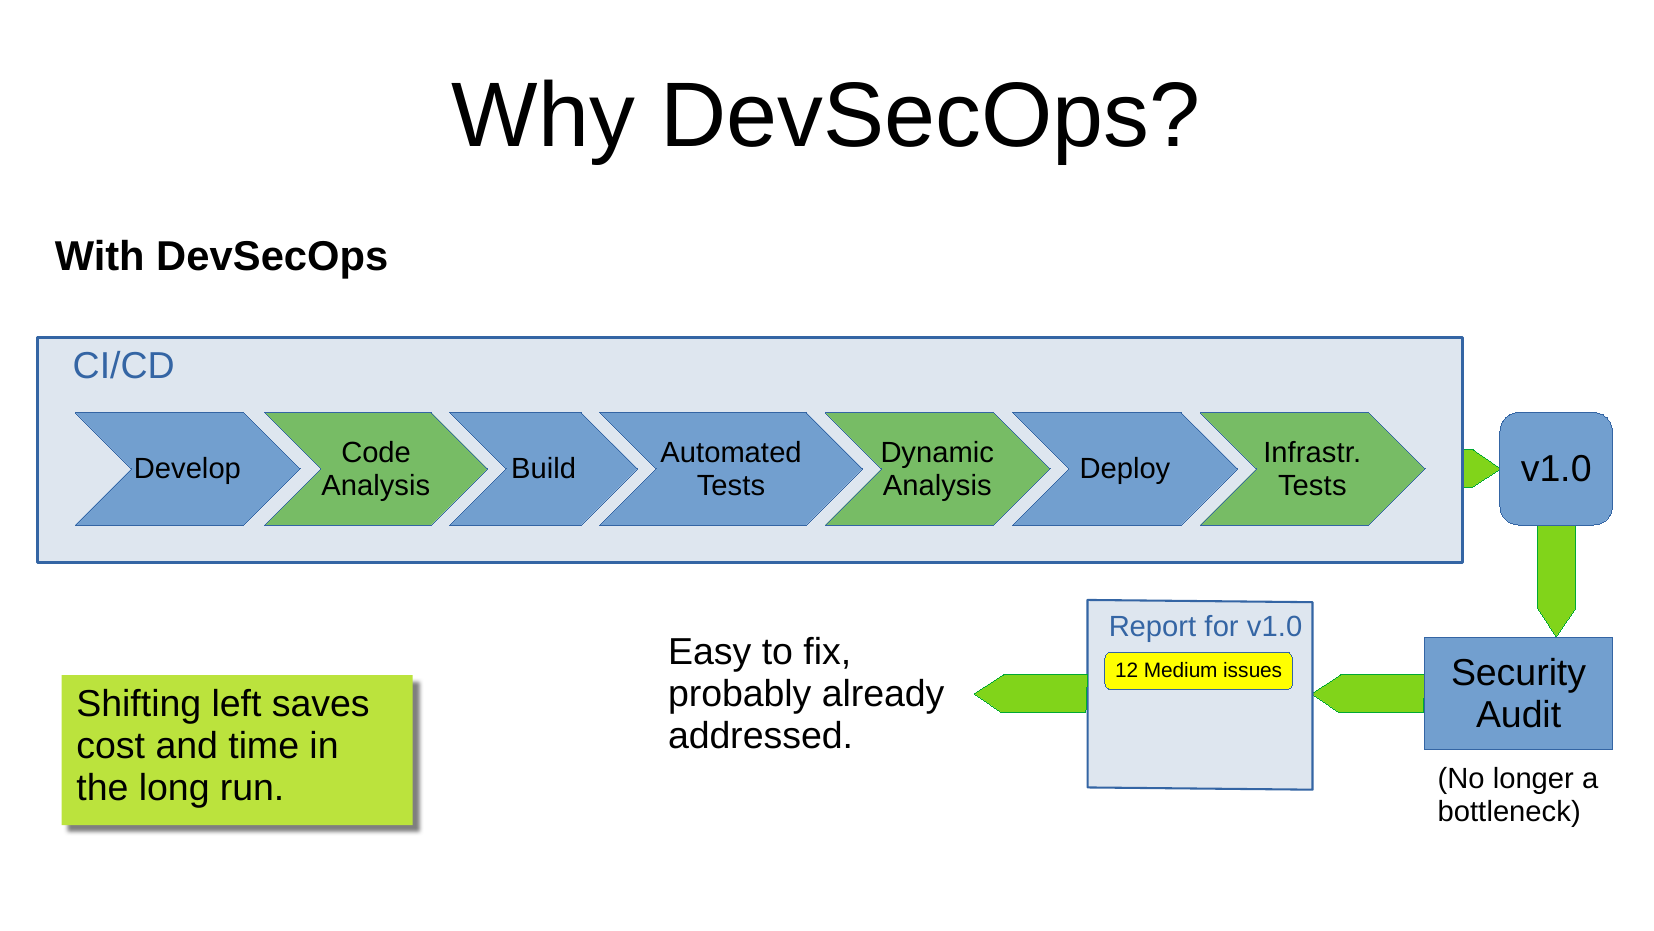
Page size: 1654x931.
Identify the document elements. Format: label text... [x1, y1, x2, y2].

text_box With DevSecOps [40, 225, 404, 287]
text_box Shifting left saves cost and time in the long run. [61, 675, 413, 826]
text_box [1537, 526, 1576, 637]
text_box Develop [75, 412, 301, 526]
text_box [974, 599, 1424, 790]
text_box Code Analysis [264, 412, 488, 526]
text_box Report for v1.0 [1094, 602, 1318, 651]
text_box Deploy [1012, 412, 1238, 526]
text_box Automated Tests [599, 412, 863, 526]
text_box [37, 337, 1499, 563]
text_box Easy to fix, probably already addressed. [653, 622, 960, 764]
text_box (No longer a bottleneck) [1422, 754, 1614, 836]
text_box 12 Medium issues [1104, 652, 1293, 690]
text_box Build [449, 412, 638, 526]
title Why DevSecOps? [82, 37, 1571, 193]
text_box CI/CD [57, 337, 190, 395]
text_box Security Audit [1424, 637, 1613, 750]
text_box Infrastr. Tests [1200, 412, 1426, 526]
text_box v1.0 [1499, 412, 1613, 526]
text_box Dynamic Analysis [825, 412, 1051, 526]
